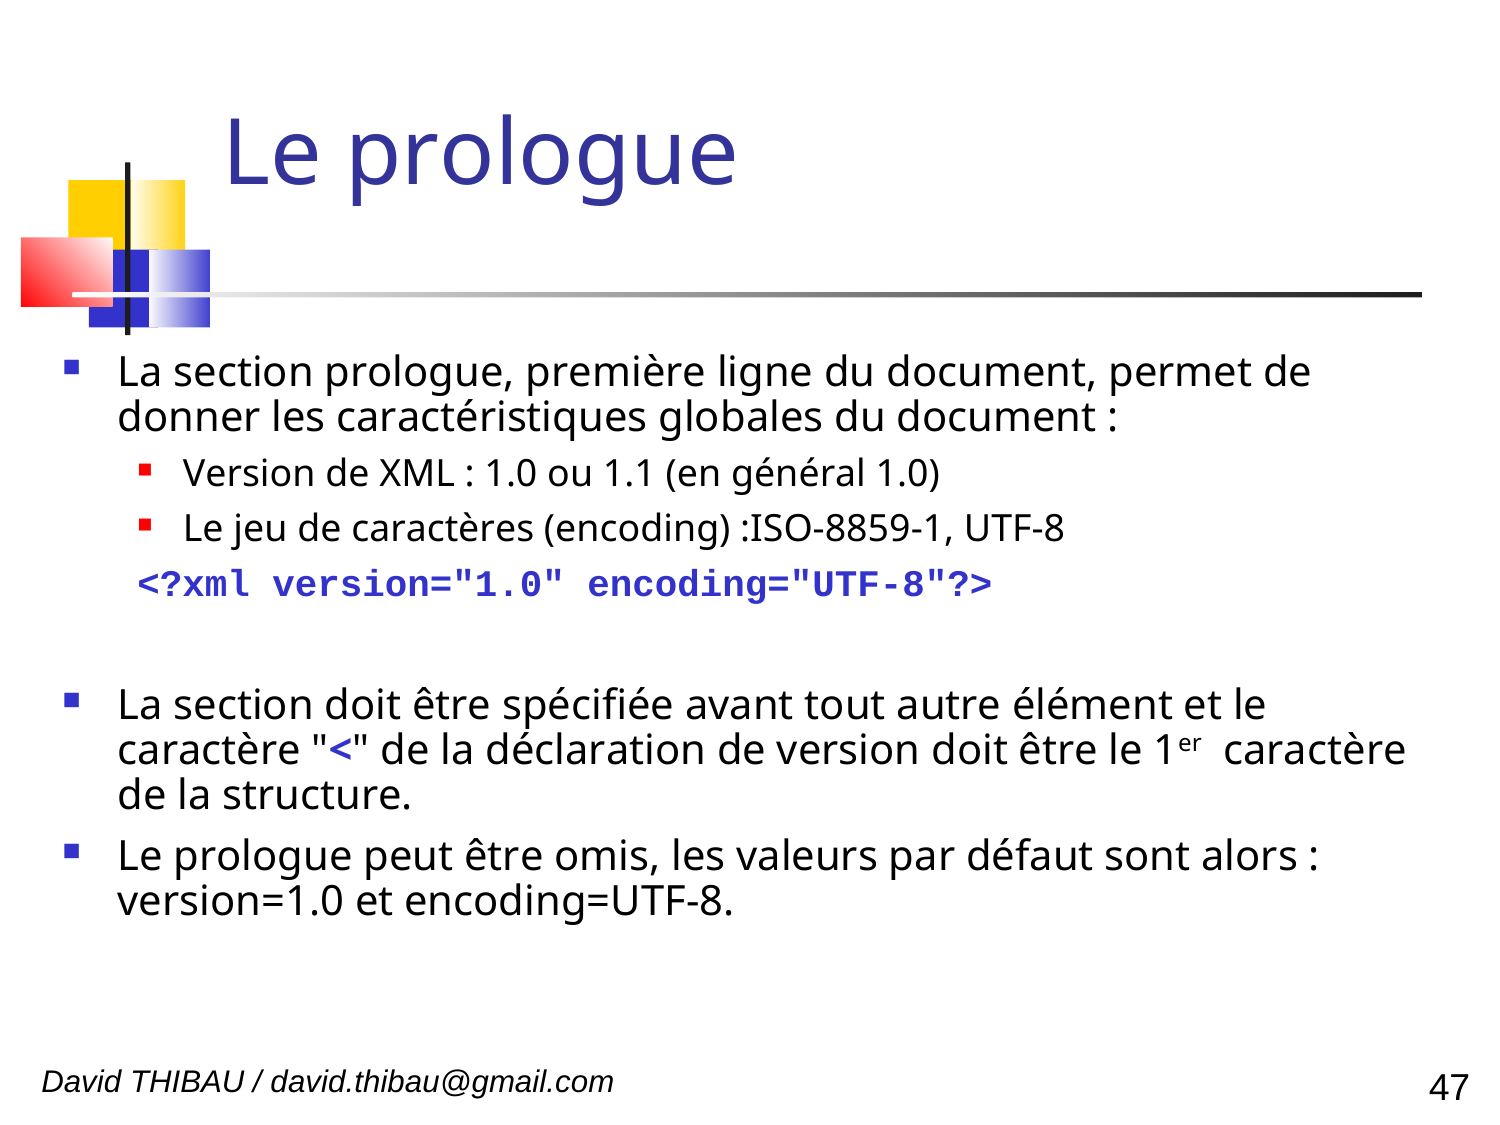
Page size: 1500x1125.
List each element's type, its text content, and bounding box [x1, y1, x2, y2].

title Le prologue [222, 54, 1424, 260]
list La section prologue, première ligne du document, permet de donner les caractéristiques globales du document : Version de XML : 1.0 ou 1.1 (en général 1.0) Le jeu de caractères (encoding) :ISO-8859-1, UTF-8 <?xml version="1.0" encoding="UTF-8"?> La section doit être spécifiée avant tout autre élément et le caractère "<" de la déclaration de version doit être le 1er caractère de la structure. Le prologue peut être omis, les valeurs par défaut sont alors : version=1.0 et encoding=UTF-8. [62, 350, 1413, 1000]
